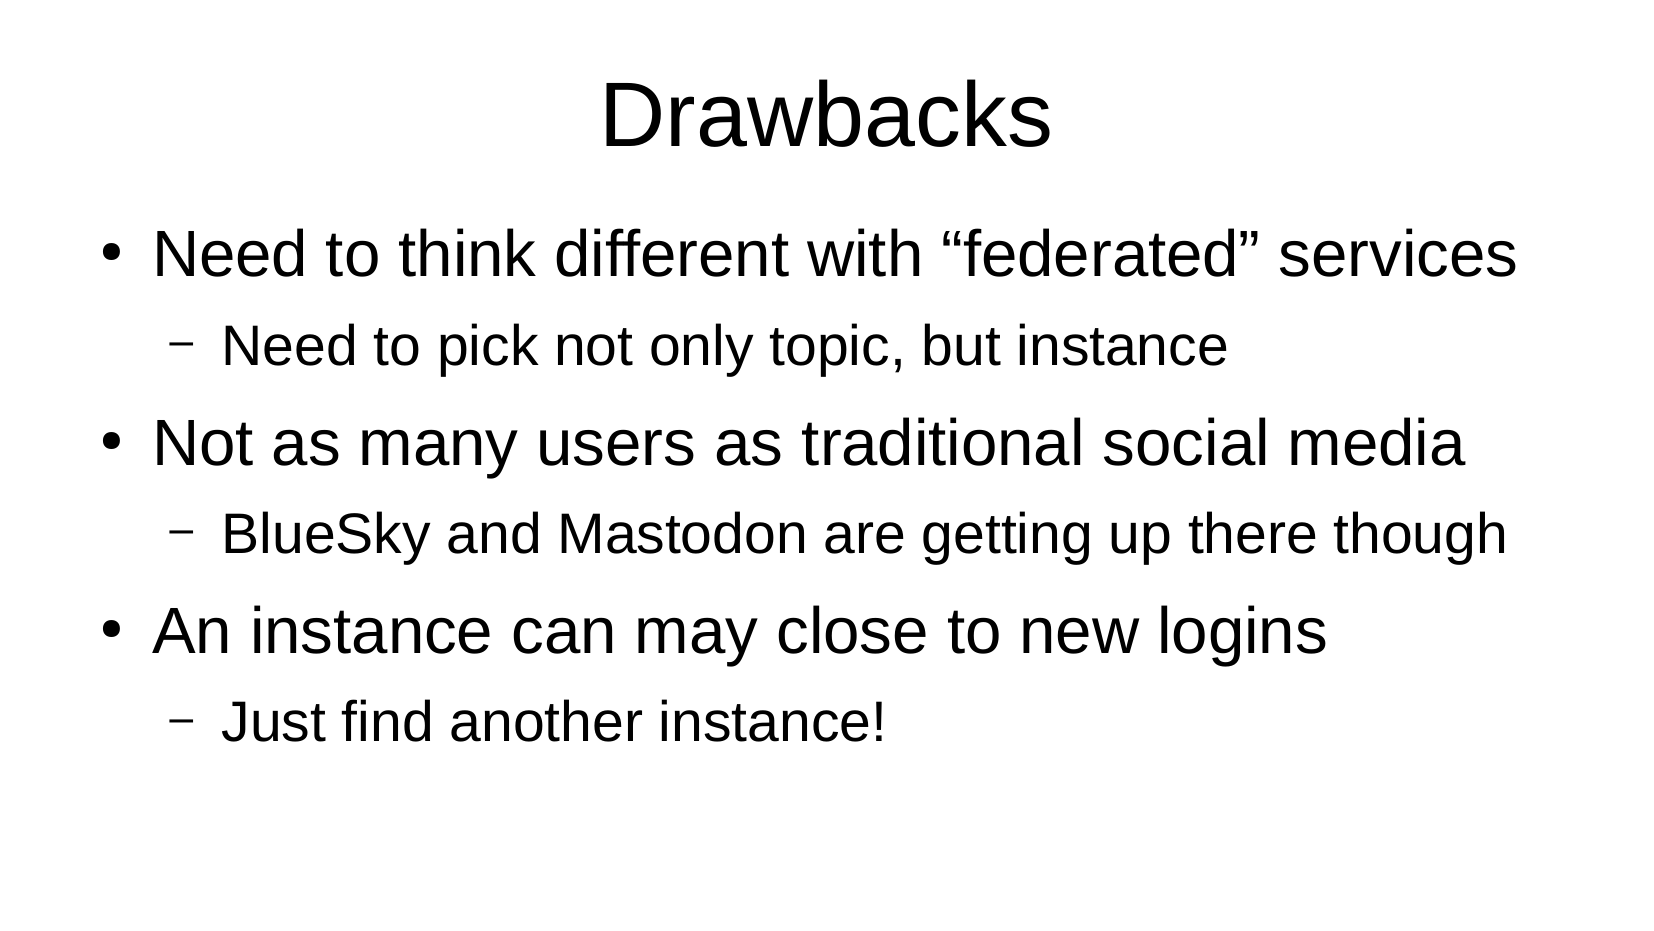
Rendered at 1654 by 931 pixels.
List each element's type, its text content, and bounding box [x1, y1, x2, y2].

title Drawbacks [82, 37, 1571, 193]
list Need to think different with “federated” services Need to pick not only topic, but instance Not as many users as traditional social media BlueSky and Mastodon are getting up there though An instance can may close to new logins Just find another instance! [82, 217, 1571, 758]
